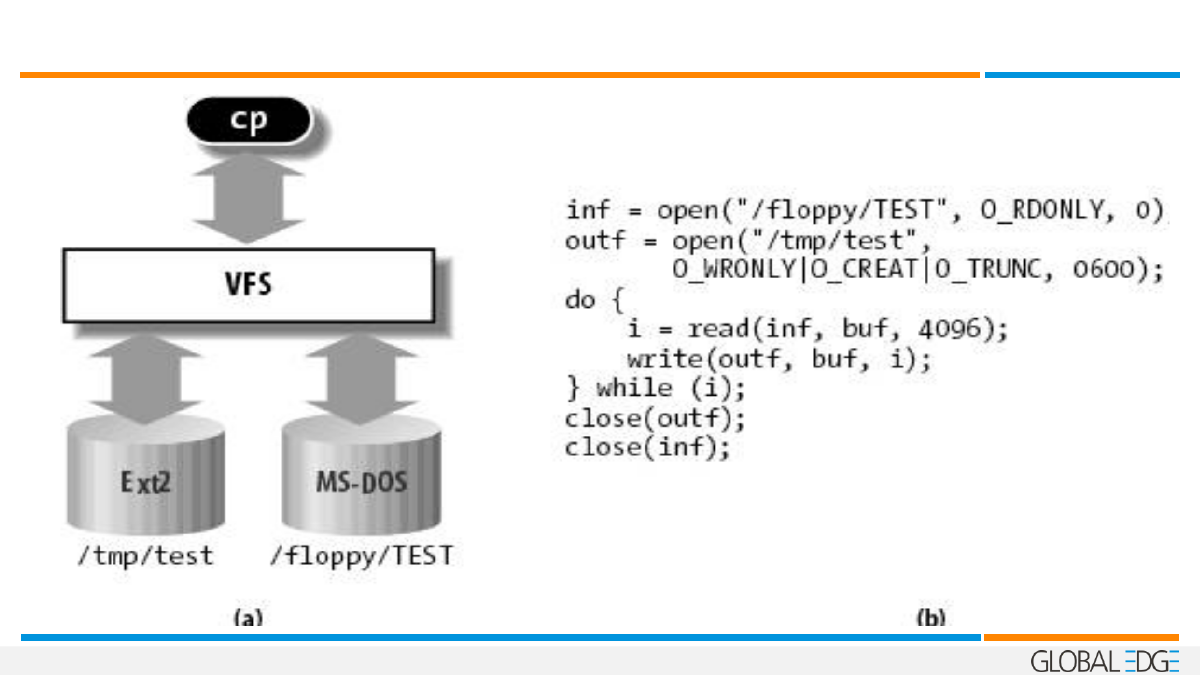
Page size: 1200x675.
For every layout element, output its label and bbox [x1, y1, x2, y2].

picture [23, 94, 1170, 626]
picture [1031, 650, 1179, 672]
